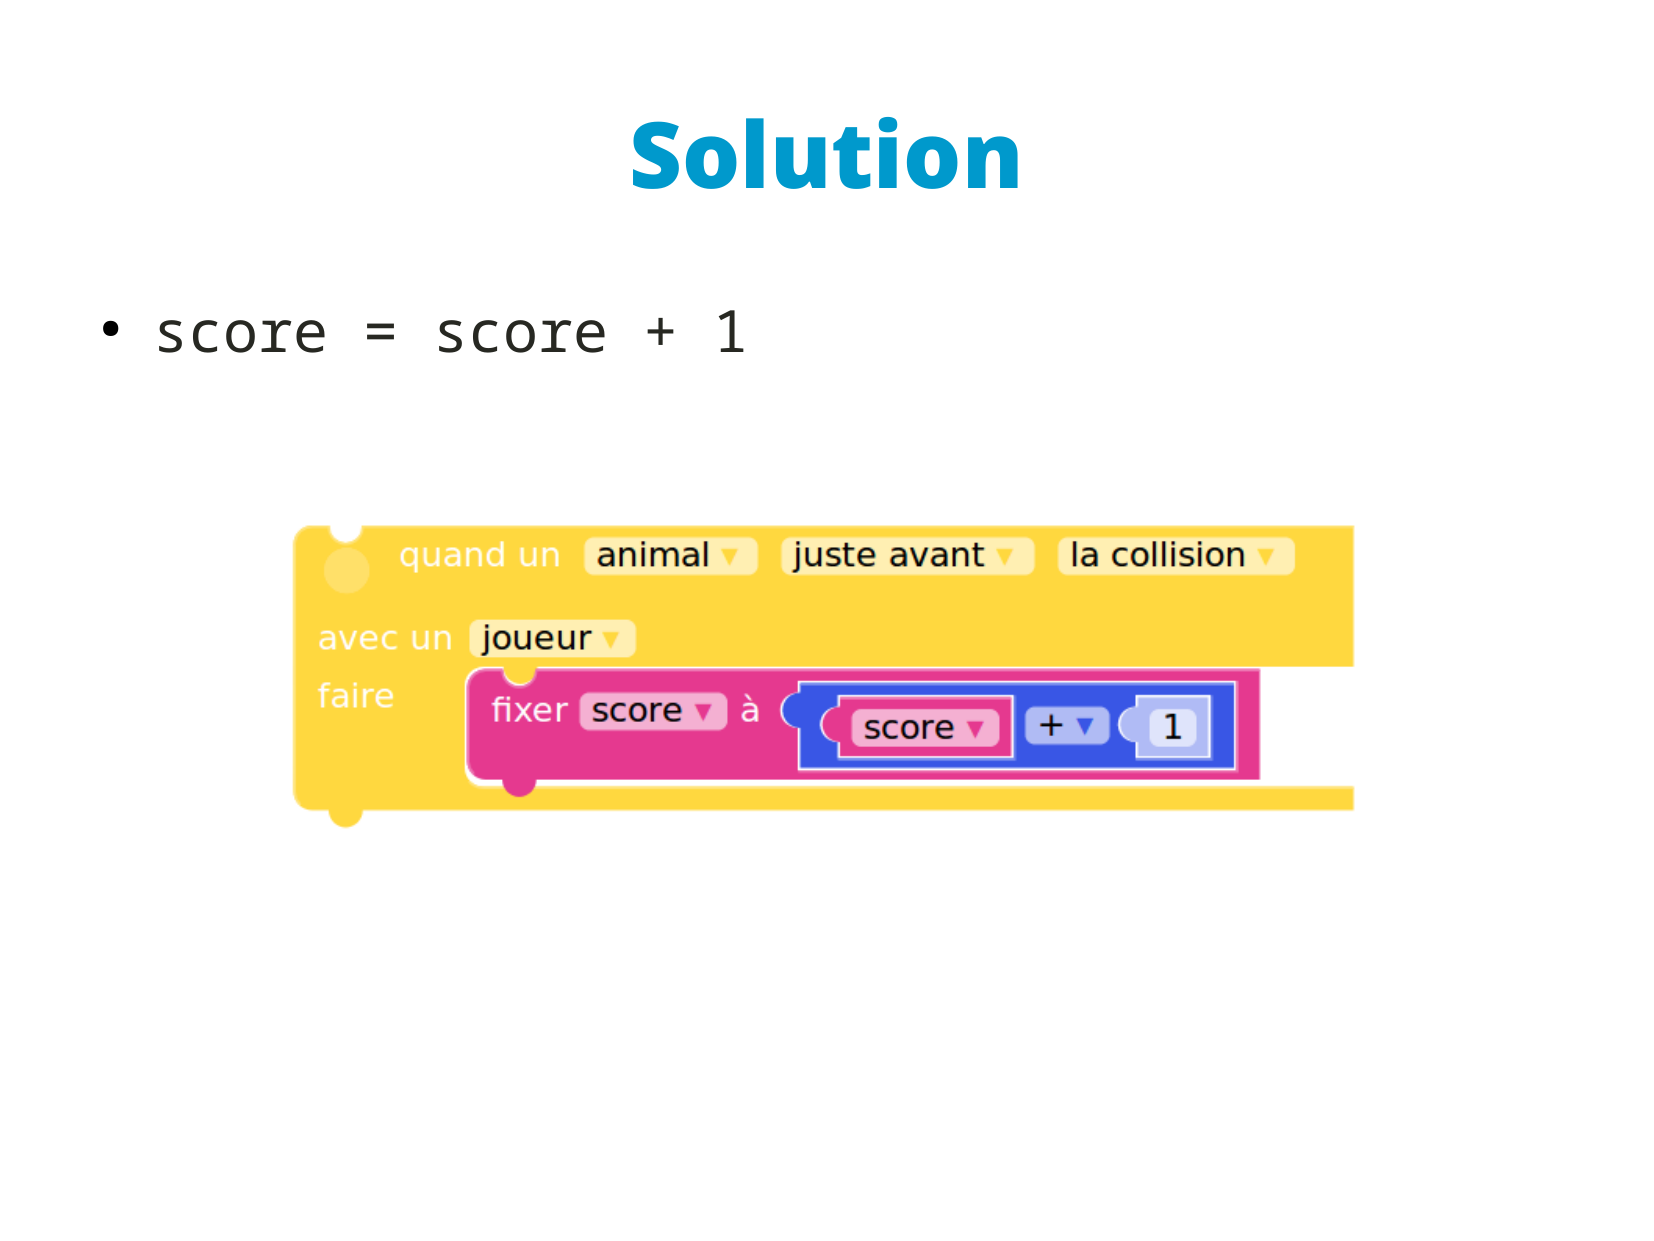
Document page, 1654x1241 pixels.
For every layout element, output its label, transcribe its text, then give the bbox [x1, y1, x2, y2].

picture [279, 507, 1375, 838]
list score = score + 1 [82, 290, 1571, 1010]
title Solution [82, 49, 1571, 257]
